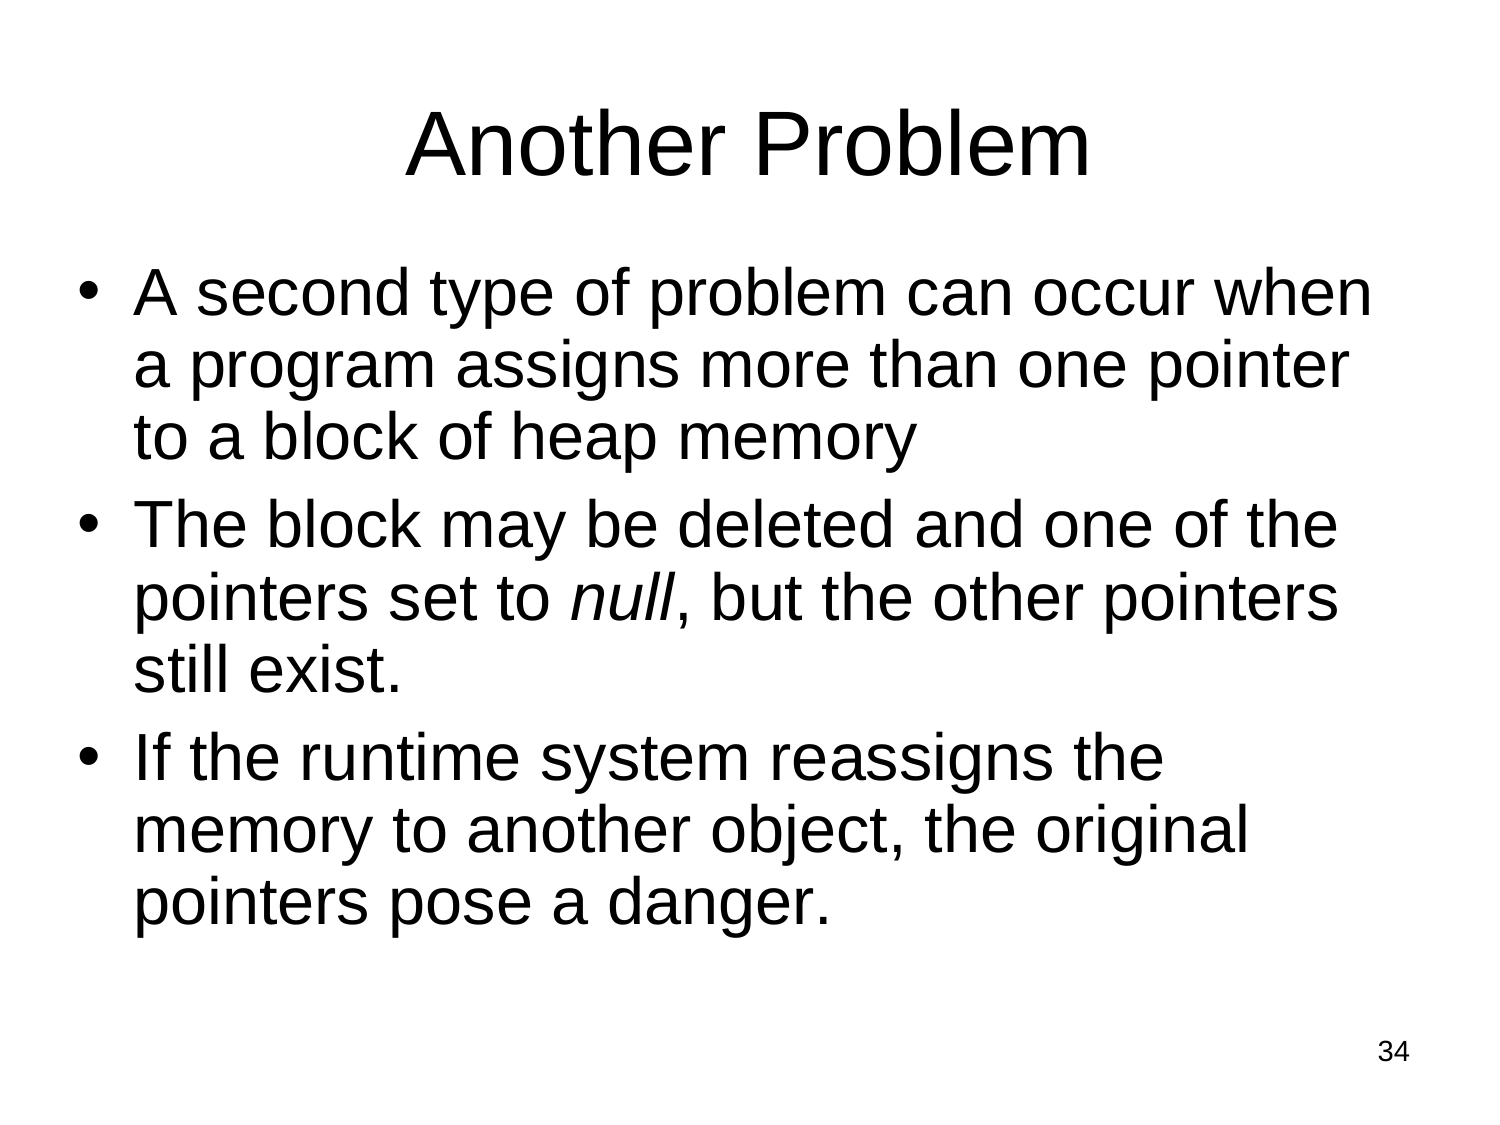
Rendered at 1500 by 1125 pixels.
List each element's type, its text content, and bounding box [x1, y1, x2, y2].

text_box <number> [1074, 1024, 1426, 1103]
title Another Problem [75, 45, 1426, 233]
list A second type of problem can occur when a program assigns more than one pointer to a block of heap memory The block may be deleted and one of the pointers set to null, but the other pointers still exist. If the runtime system reassigns the memory to another object, the original pointers pose a danger. [62, 249, 1438, 993]
